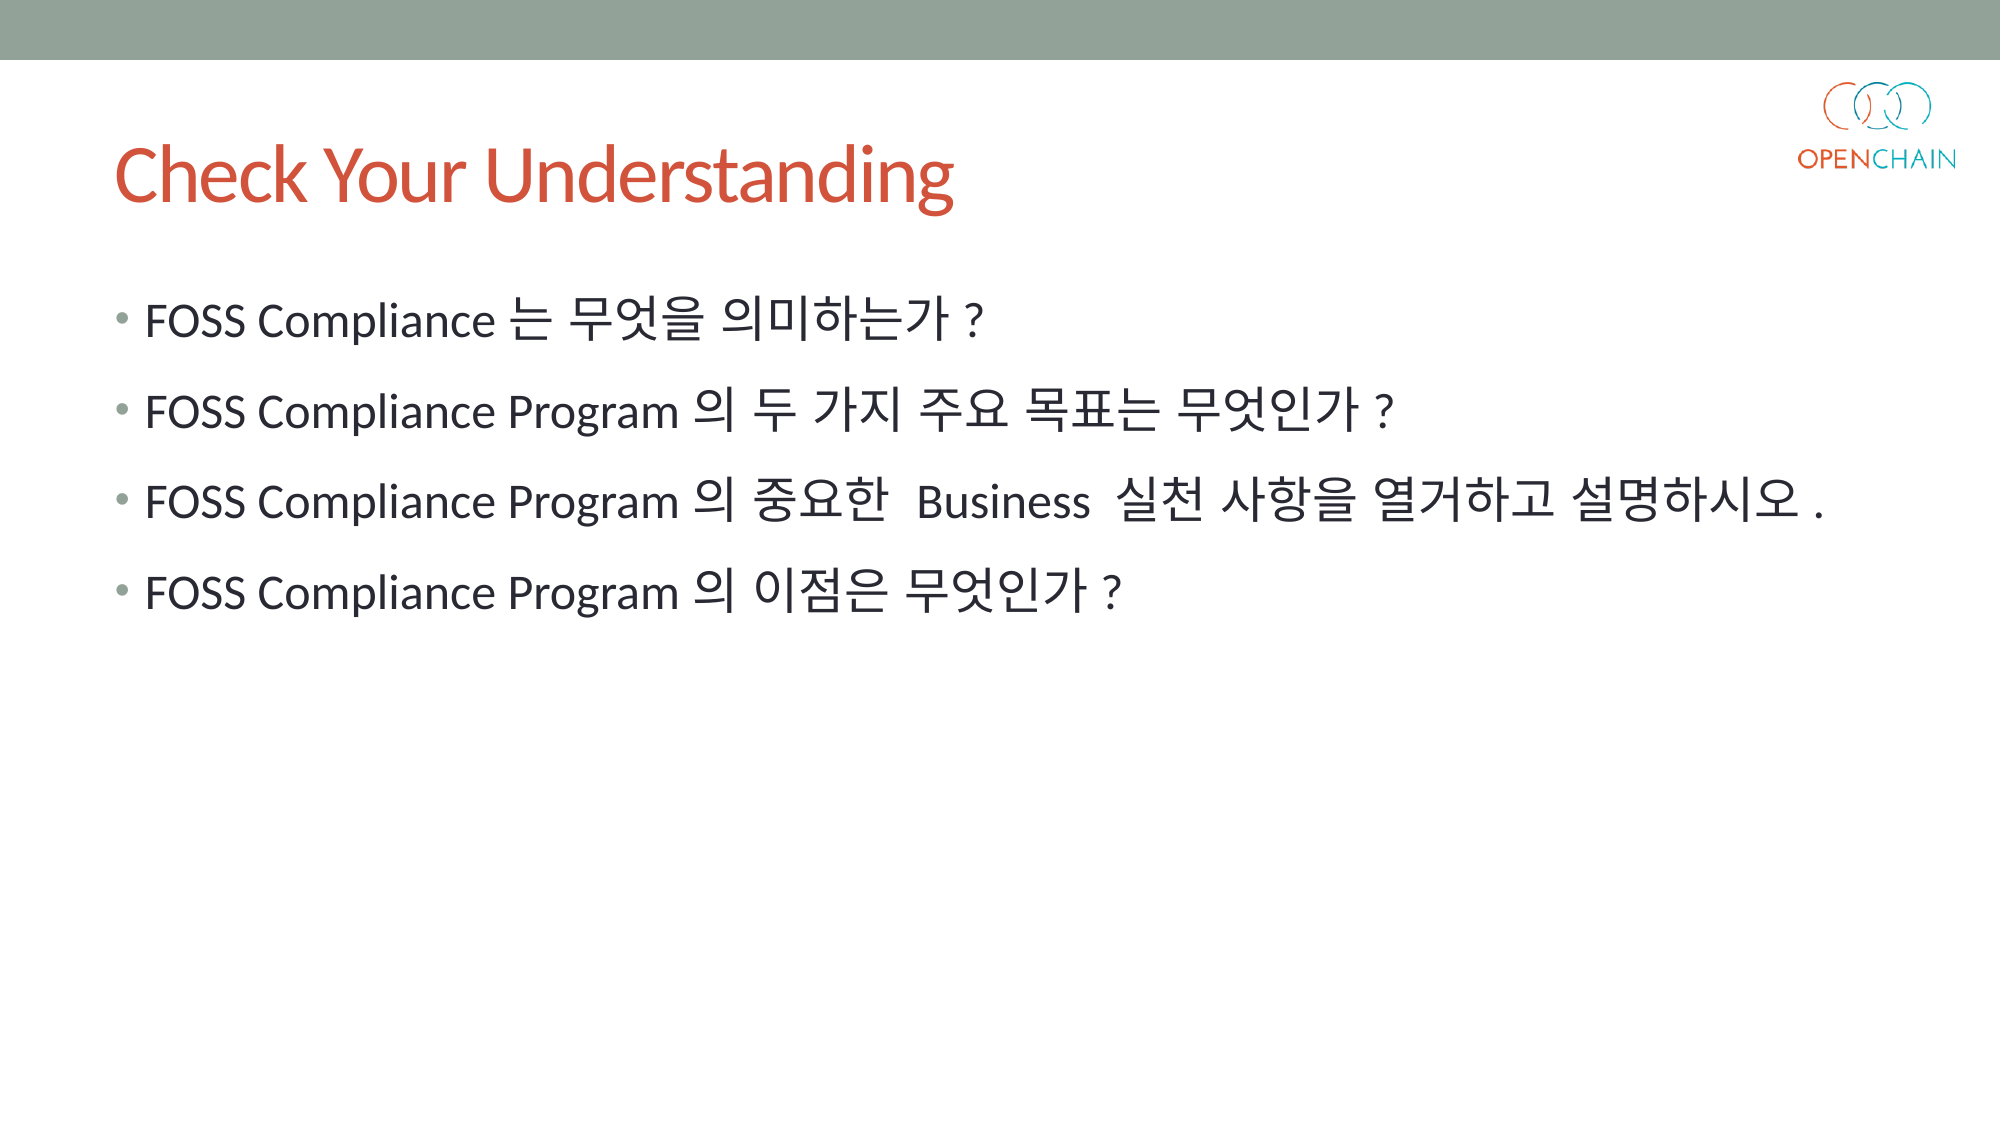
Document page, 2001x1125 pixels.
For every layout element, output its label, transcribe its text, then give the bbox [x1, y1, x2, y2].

title Check Your Understanding [99, 87, 1900, 251]
list FOSS Compliance는 무엇을 의미하는가? FOSS Compliance Program의 두 가지 주요 목표는 무엇인가? FOSS Compliance Program의 중요한 Business 실천 사항을 열거하고 설명하시오. FOSS Compliance Program의 이점은 무엇인가? [99, 262, 1900, 1063]
